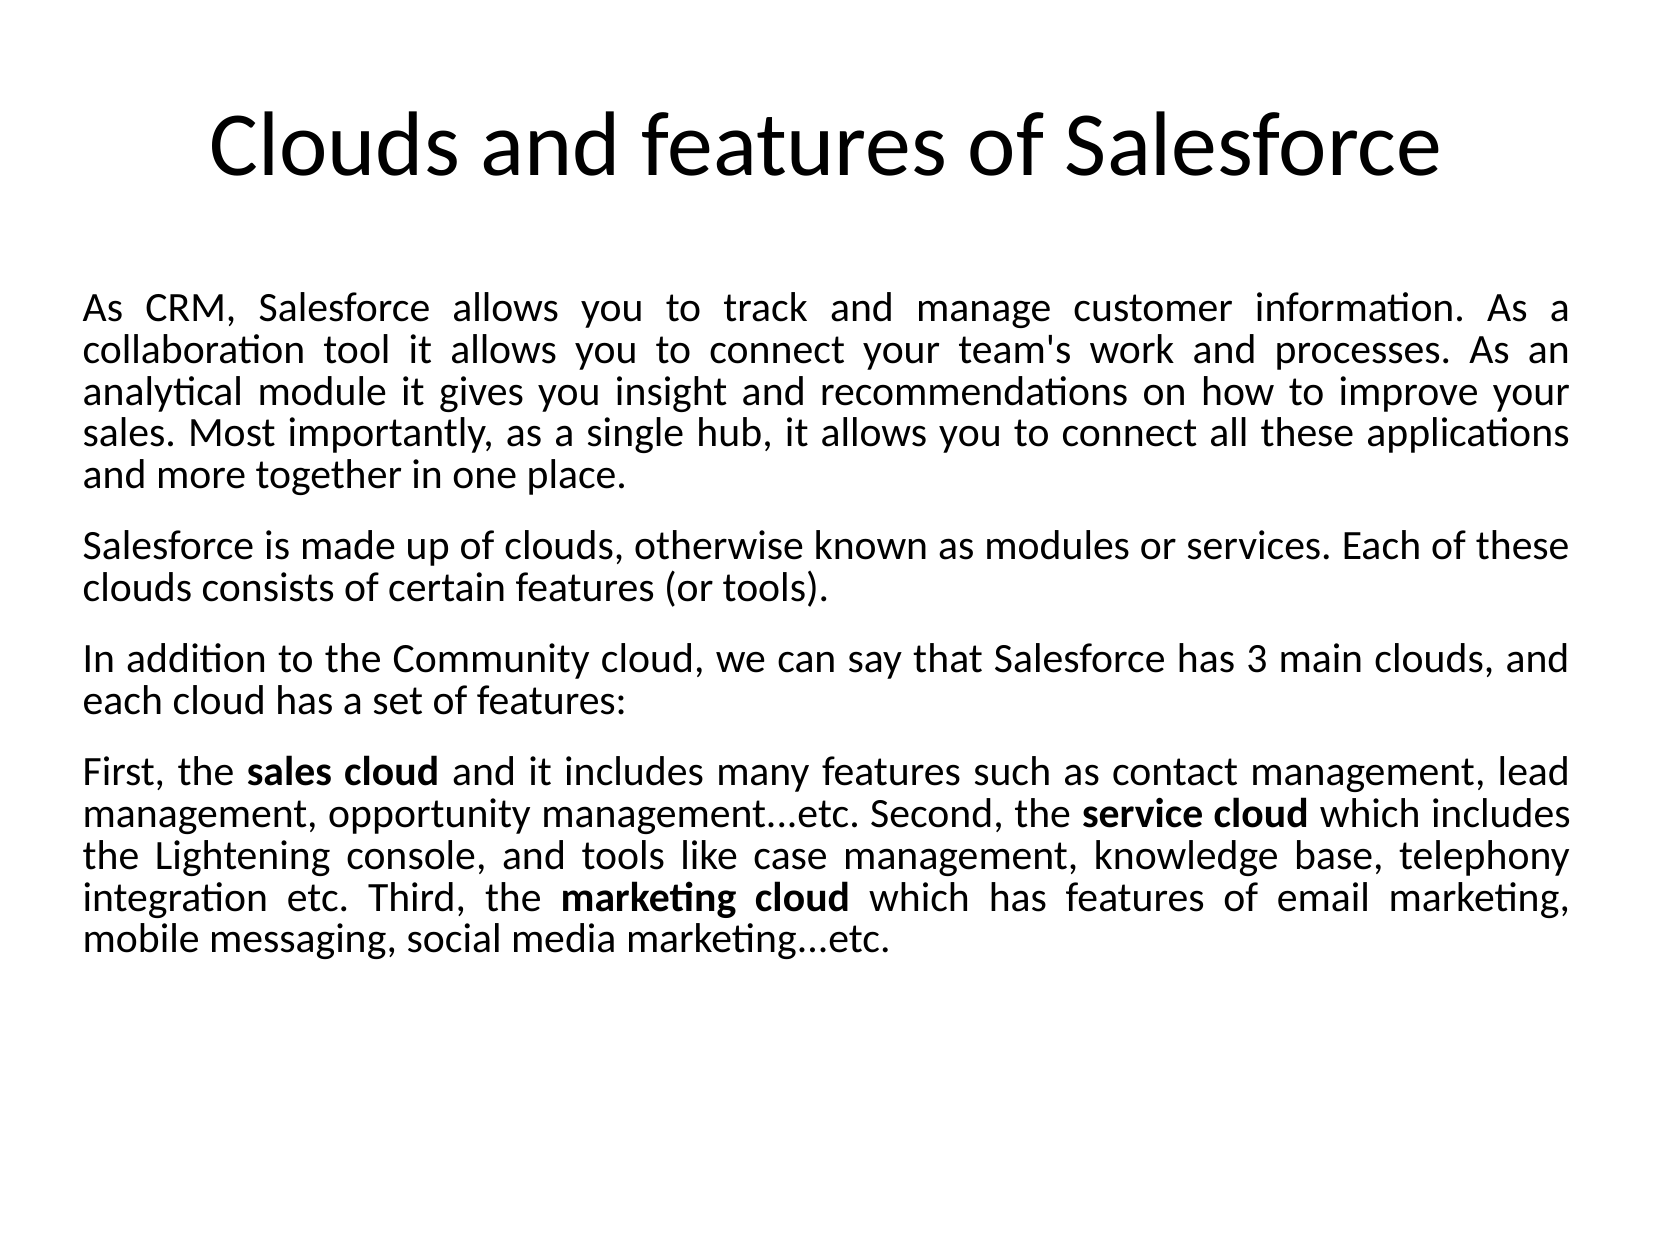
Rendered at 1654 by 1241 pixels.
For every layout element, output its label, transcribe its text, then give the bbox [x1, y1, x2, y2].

list As CRM, Salesforce allows you to track and manage customer information. As a collaboration tool it allows you to connect your team's work and processes. As an analytical module it gives you insight and recommendations on how to improve your sales. Most importantly, as a single hub, it allows you to connect all these applications and more together in one place. Salesforce is made up of clouds, otherwise known as modules or services. Each of these clouds consists of certain features (or tools). In addition to the Community cloud, we can say that Salesforce has 3 main clouds, and each cloud has a set of features: First, the sales cloud and it includes many features such as contact management, lead management, opportunity management...etc. Second, the service cloud which includes the Lightening console, and tools like case management, knowledge base, telephony integration etc. Third, the marketing cloud which has features of email marketing, mobile messaging, social media marketing...etc. [82, 290, 1571, 1109]
title Clouds and features of Salesforce [82, 49, 1571, 257]
